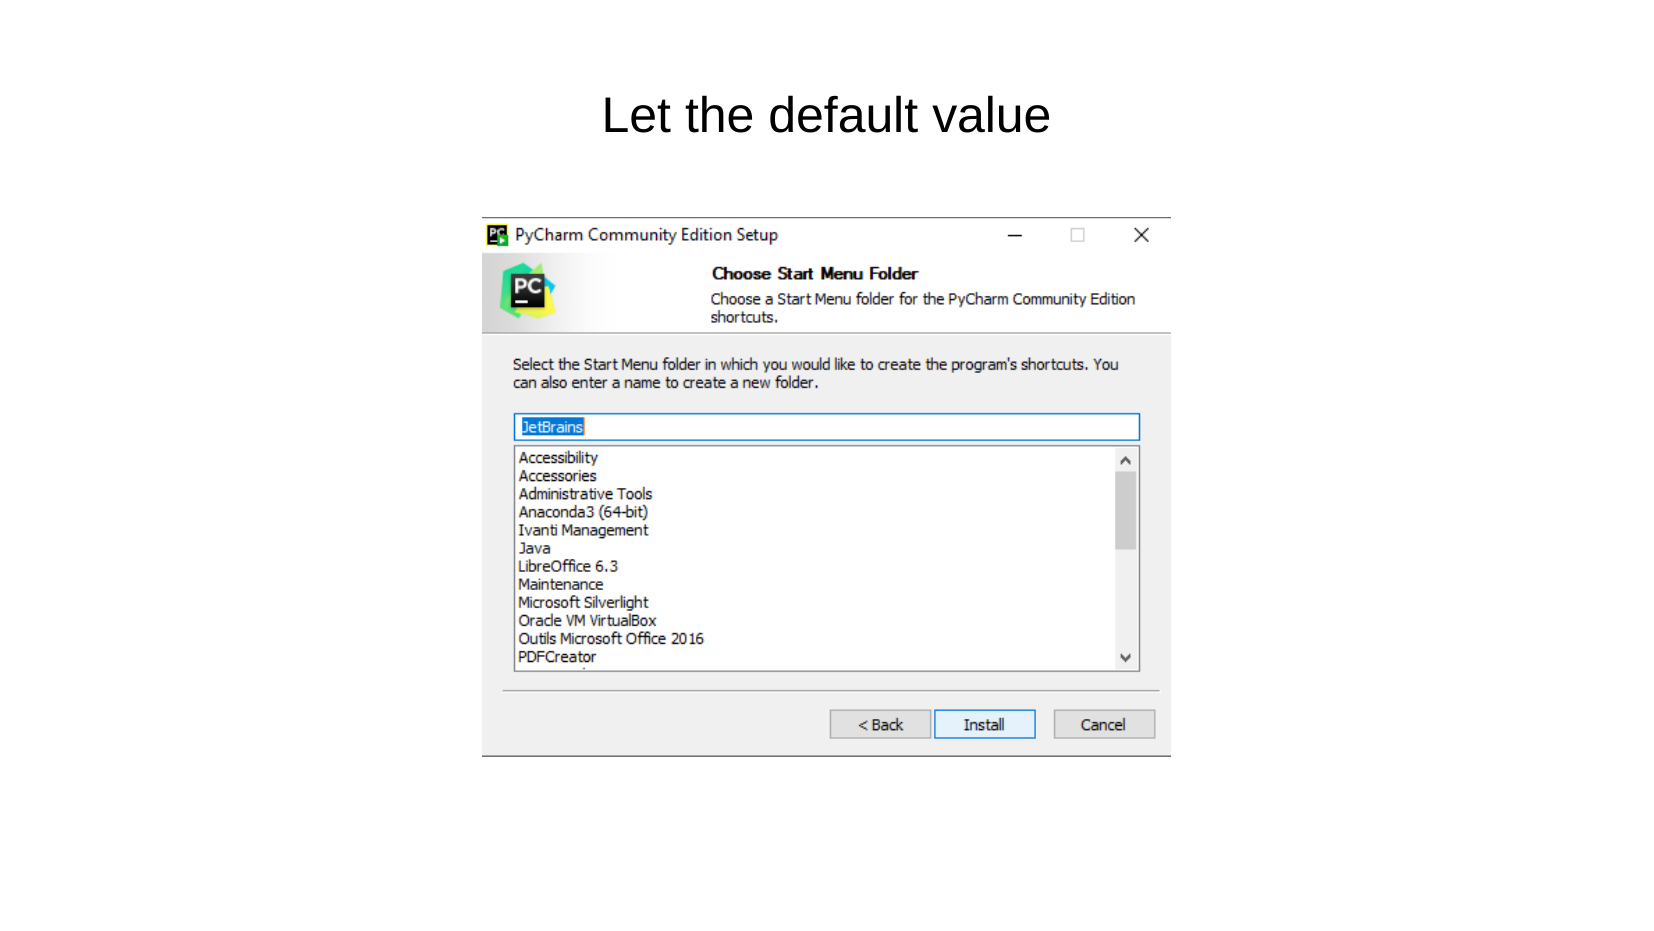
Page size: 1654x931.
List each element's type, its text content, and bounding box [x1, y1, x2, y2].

title Let the default value [82, 37, 1571, 193]
picture [482, 217, 1171, 758]
